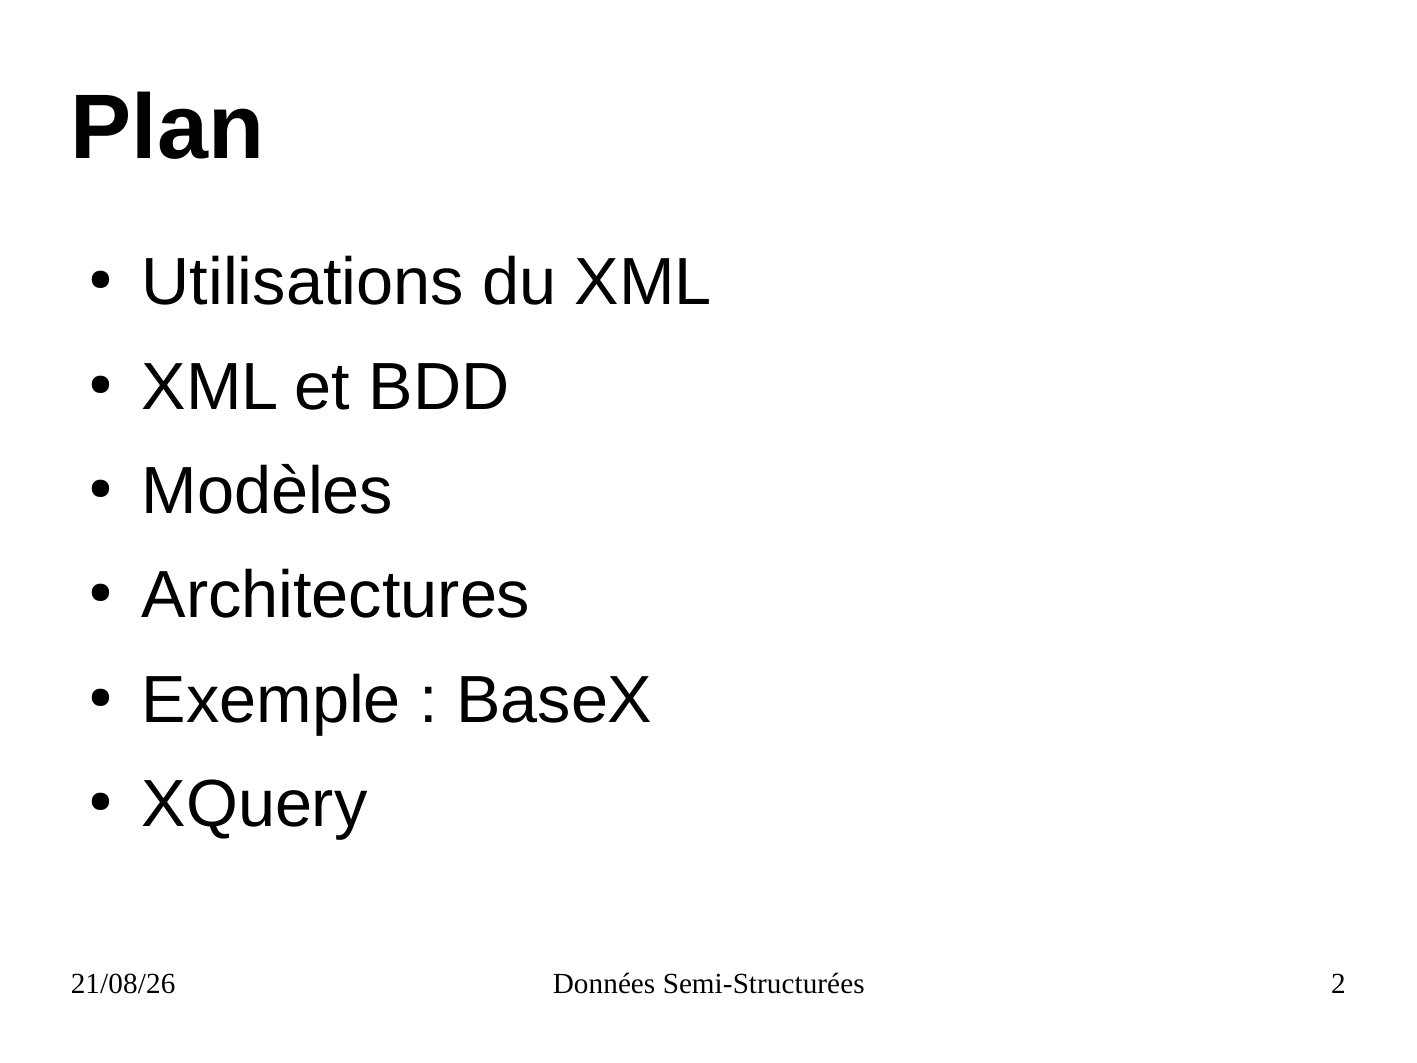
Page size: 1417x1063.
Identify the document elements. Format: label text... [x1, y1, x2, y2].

list Utilisations du XML XML et BDD Modèles Architectures Exemple : BaseX XQuery [70, 244, 1346, 925]
title Plan [70, 42, 1346, 212]
